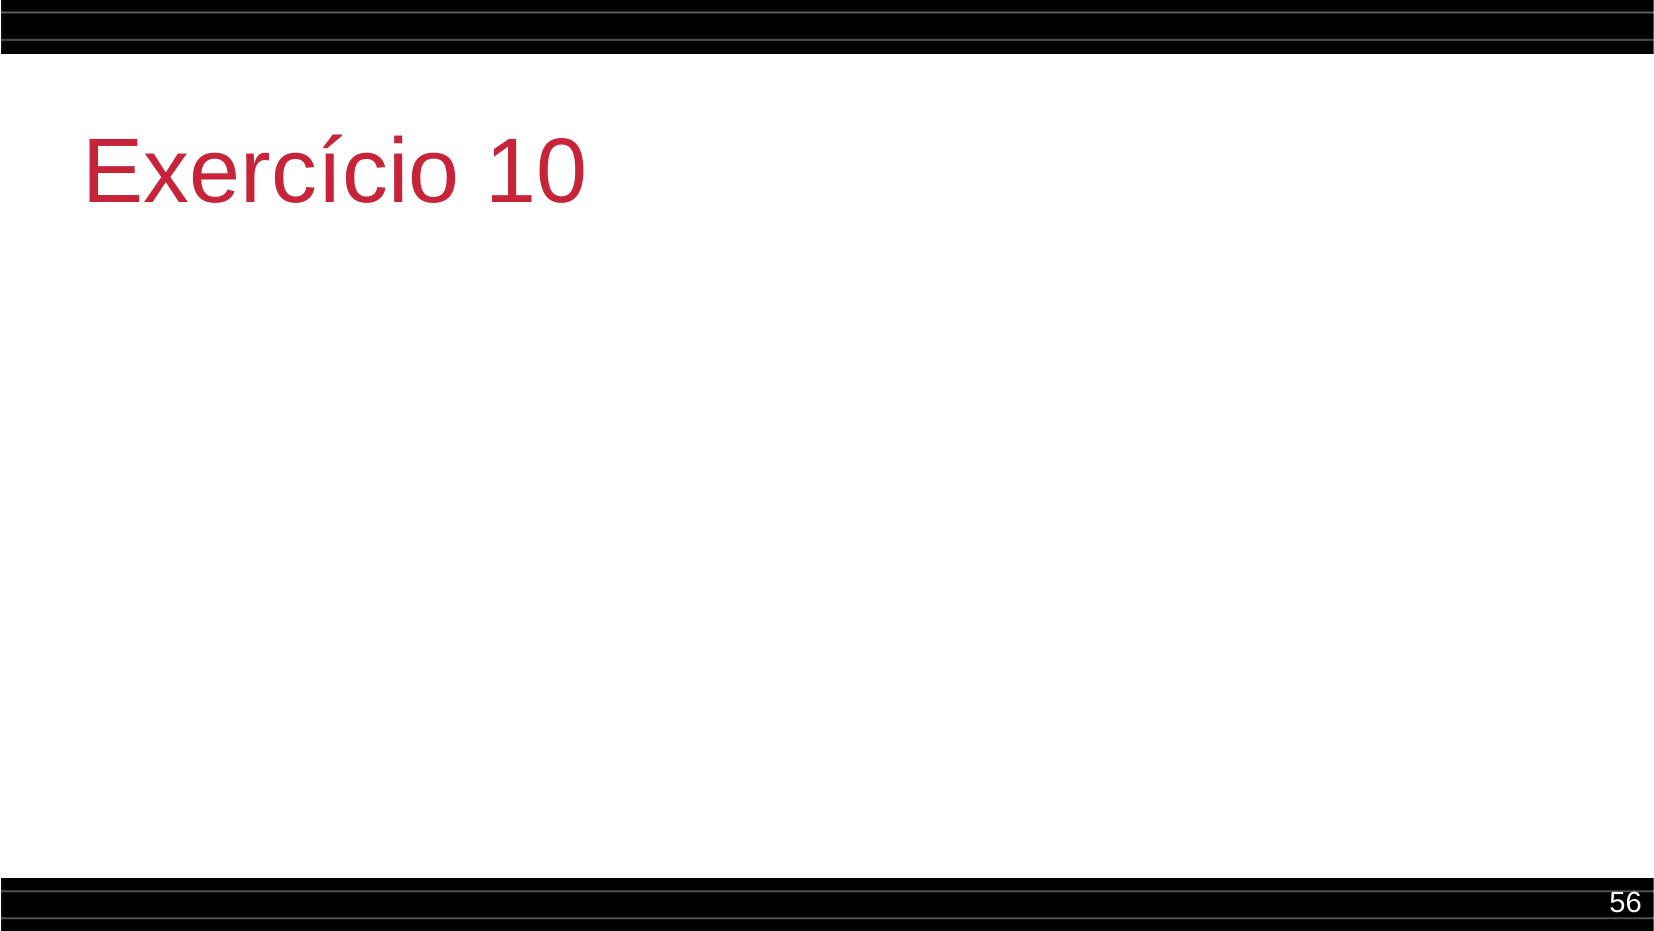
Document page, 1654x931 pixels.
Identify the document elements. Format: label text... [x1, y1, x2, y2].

picture [1, 878, 1654, 931]
title Exercício 10 [82, 92, 1571, 249]
picture [1, 0, 1654, 54]
